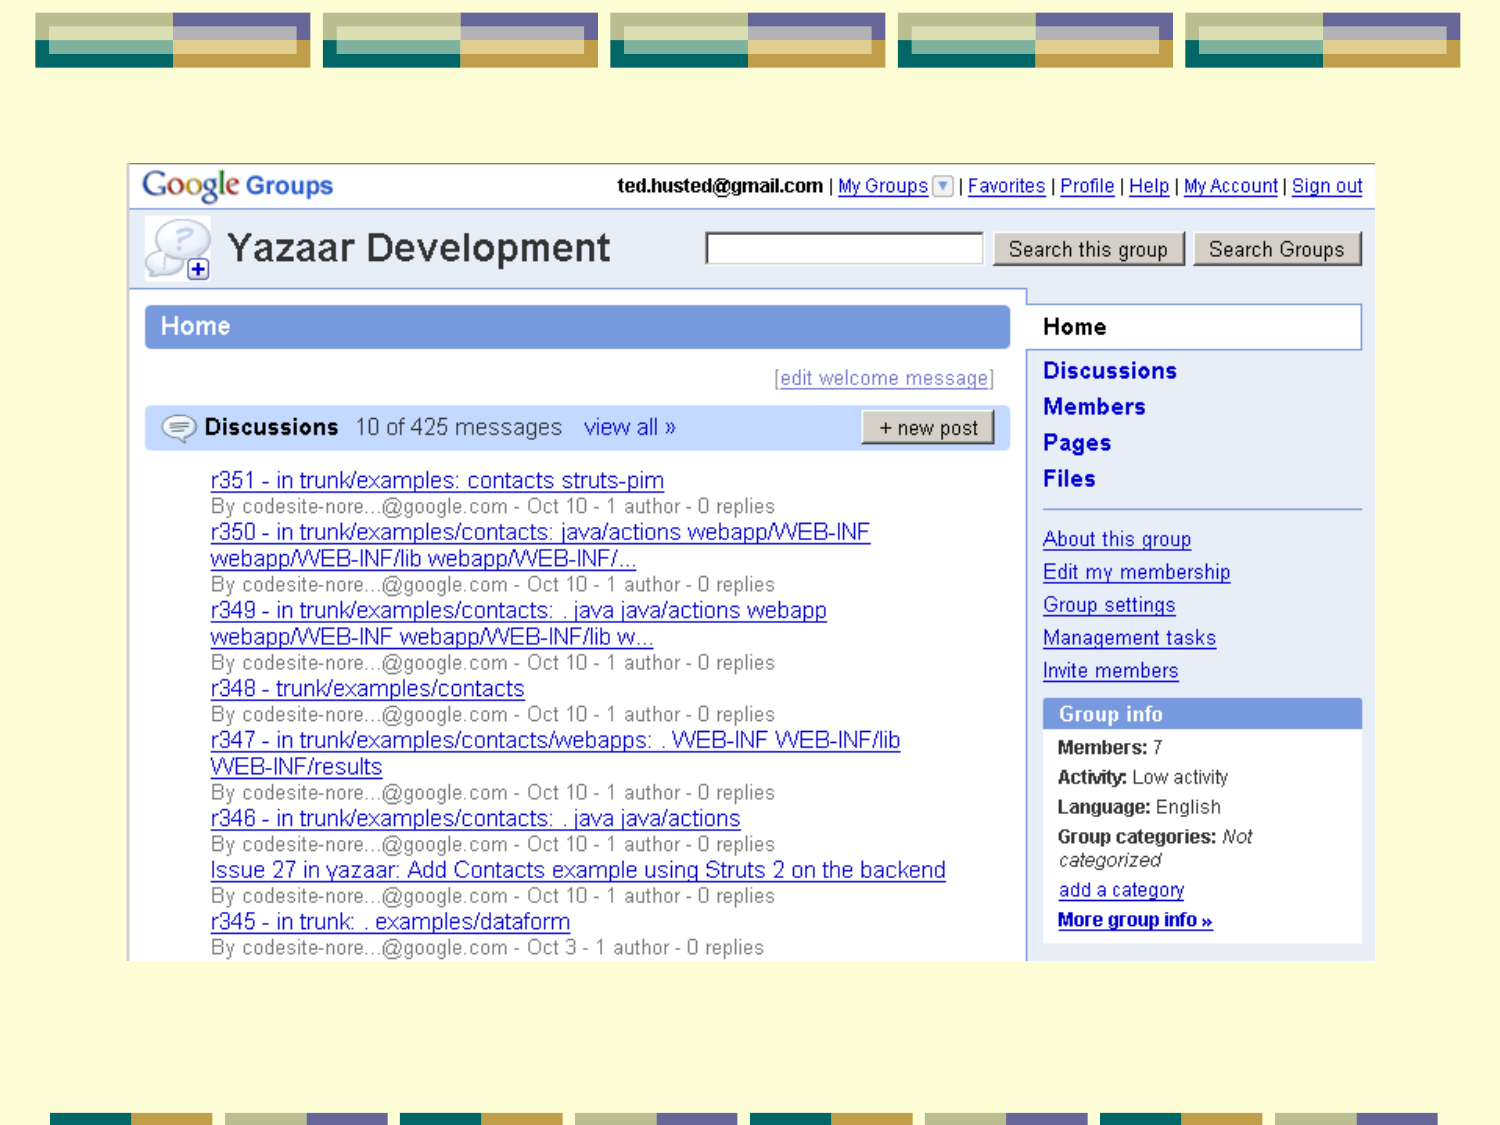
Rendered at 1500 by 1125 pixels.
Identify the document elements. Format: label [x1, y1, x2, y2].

picture [125, 163, 1375, 961]
